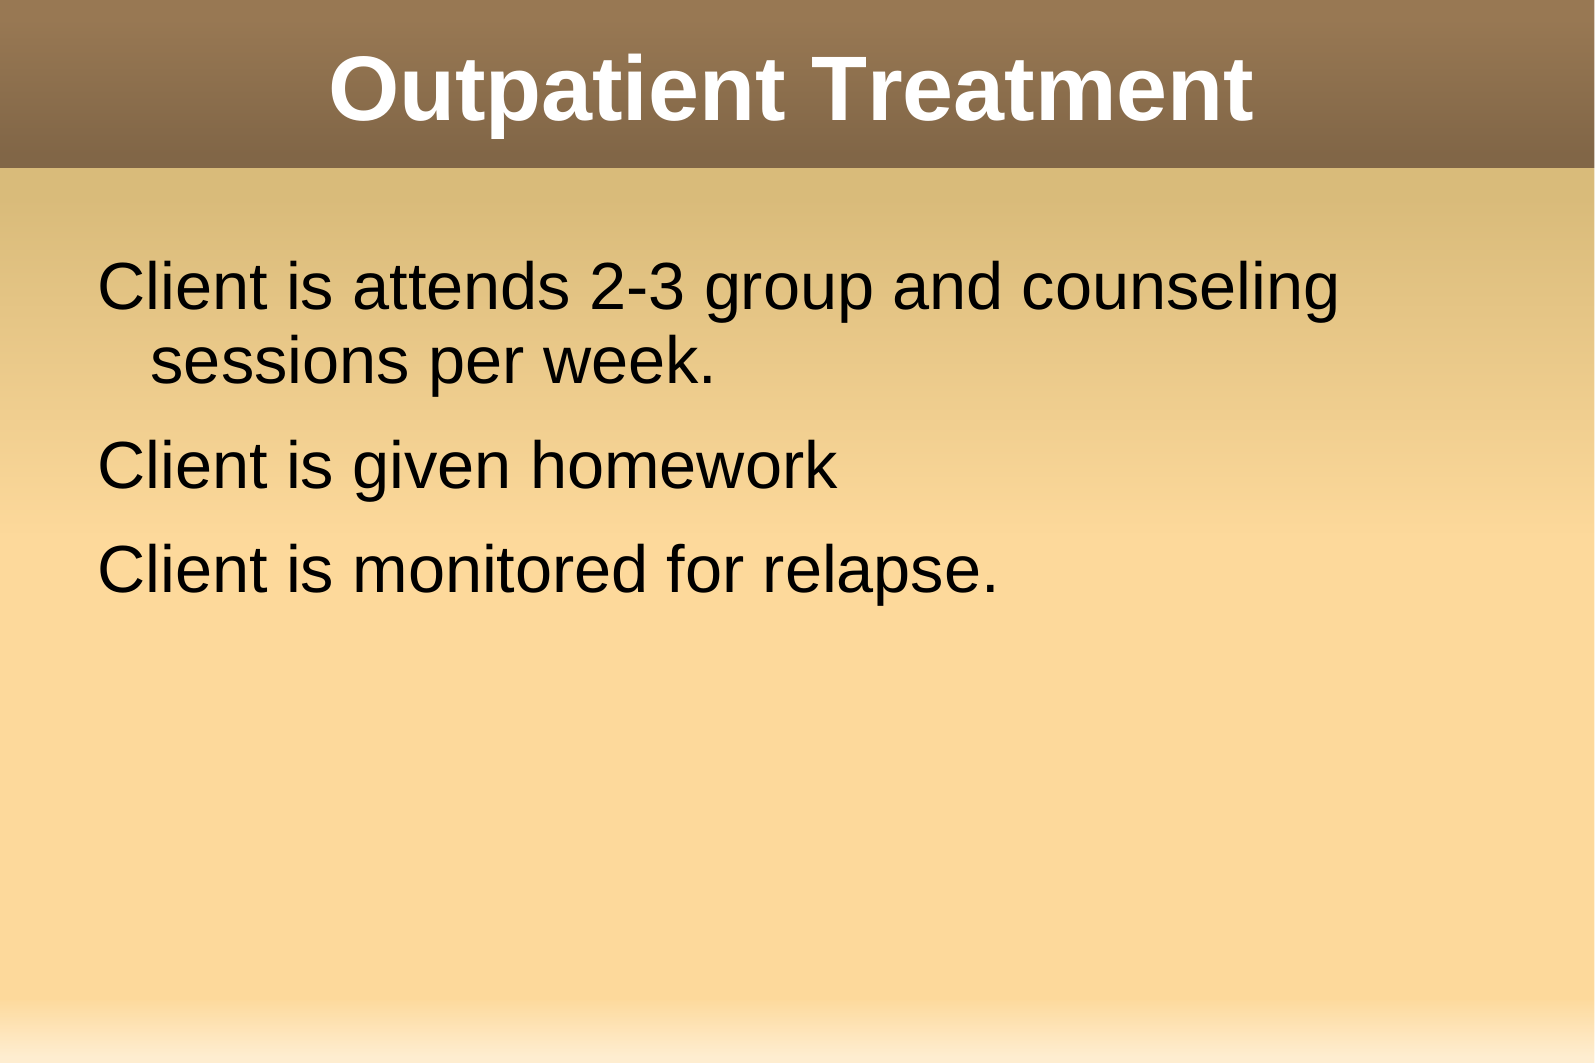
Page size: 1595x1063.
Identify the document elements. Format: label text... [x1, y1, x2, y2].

list Client is attends 2-3 group and counseling sessions per week. Client is given homework Client is monitored for relapse. [79, 248, 1515, 936]
picture [0, 0, 1595, 1063]
title Outpatient Treatment [74, 7, 1510, 171]
